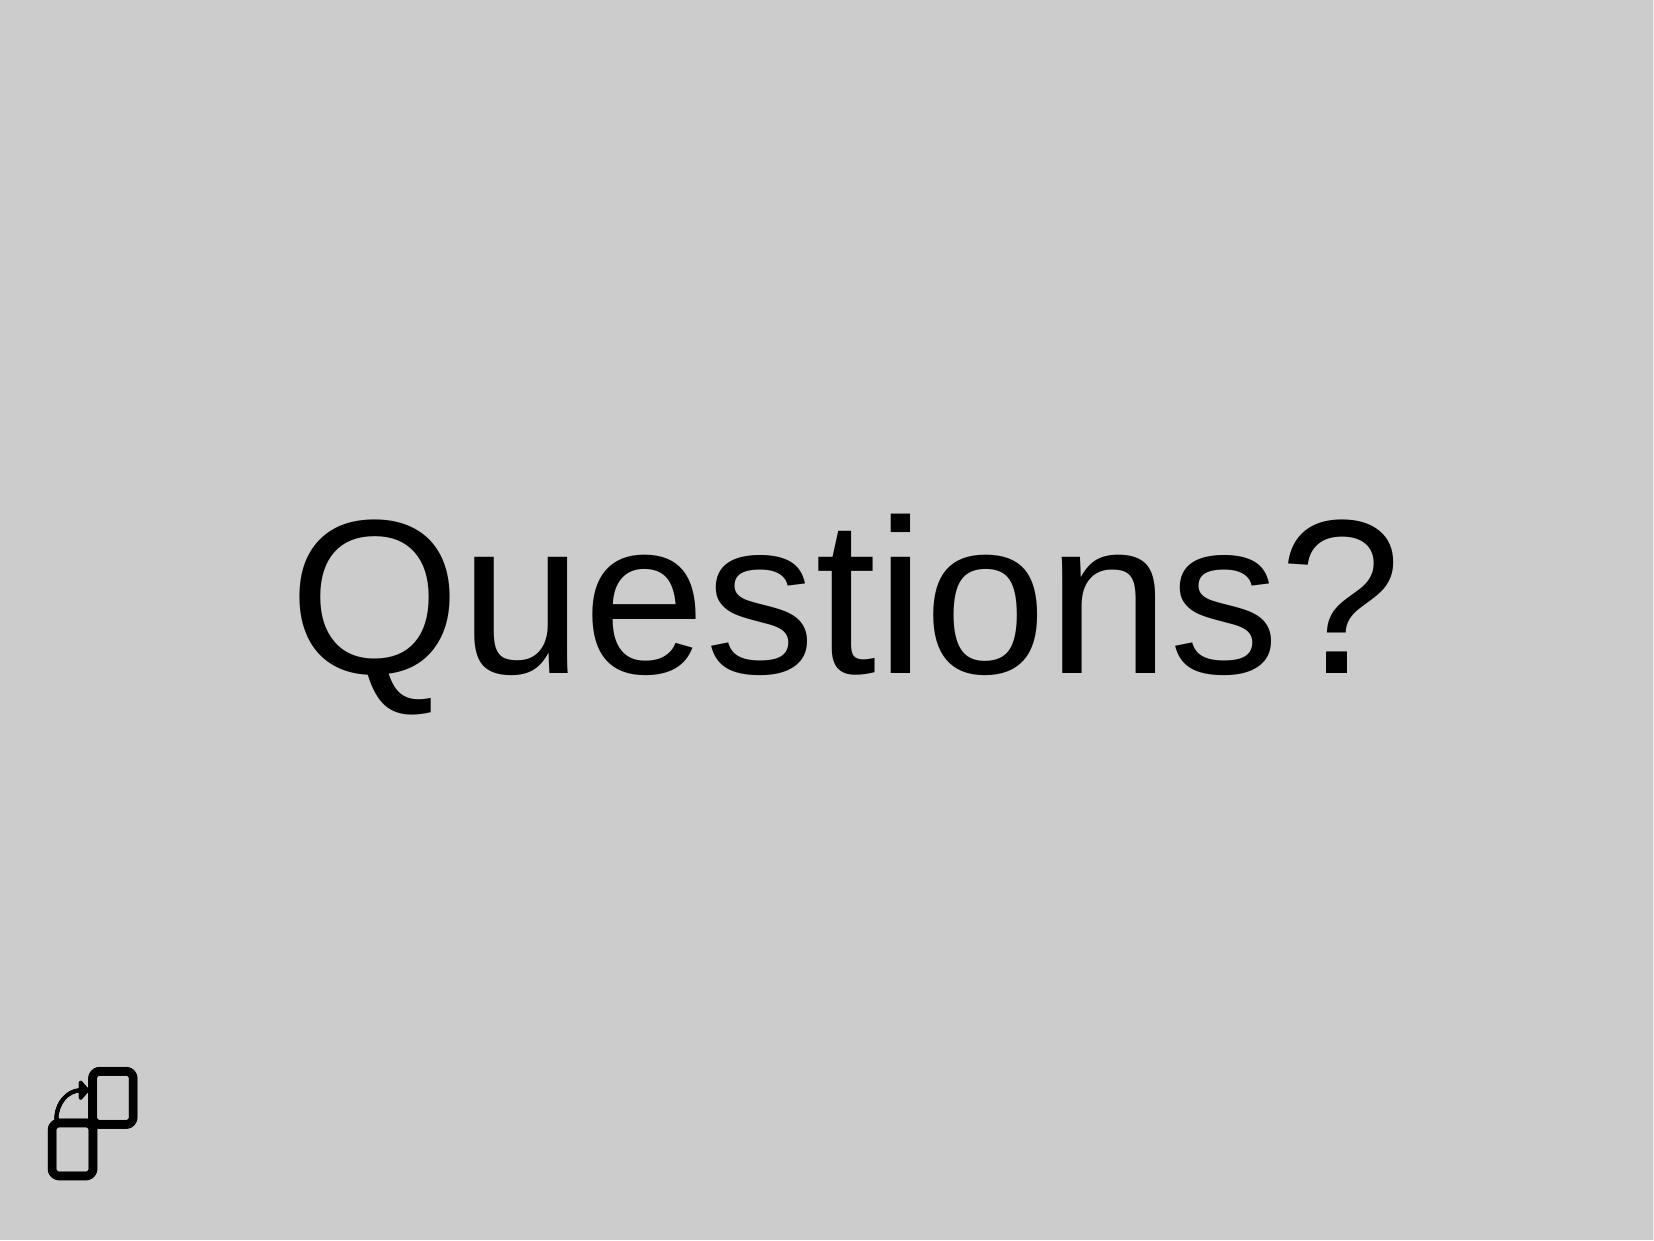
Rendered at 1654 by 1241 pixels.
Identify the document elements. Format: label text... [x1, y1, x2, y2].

picture [30, 1062, 153, 1186]
title Questions? [101, 474, 1591, 721]
